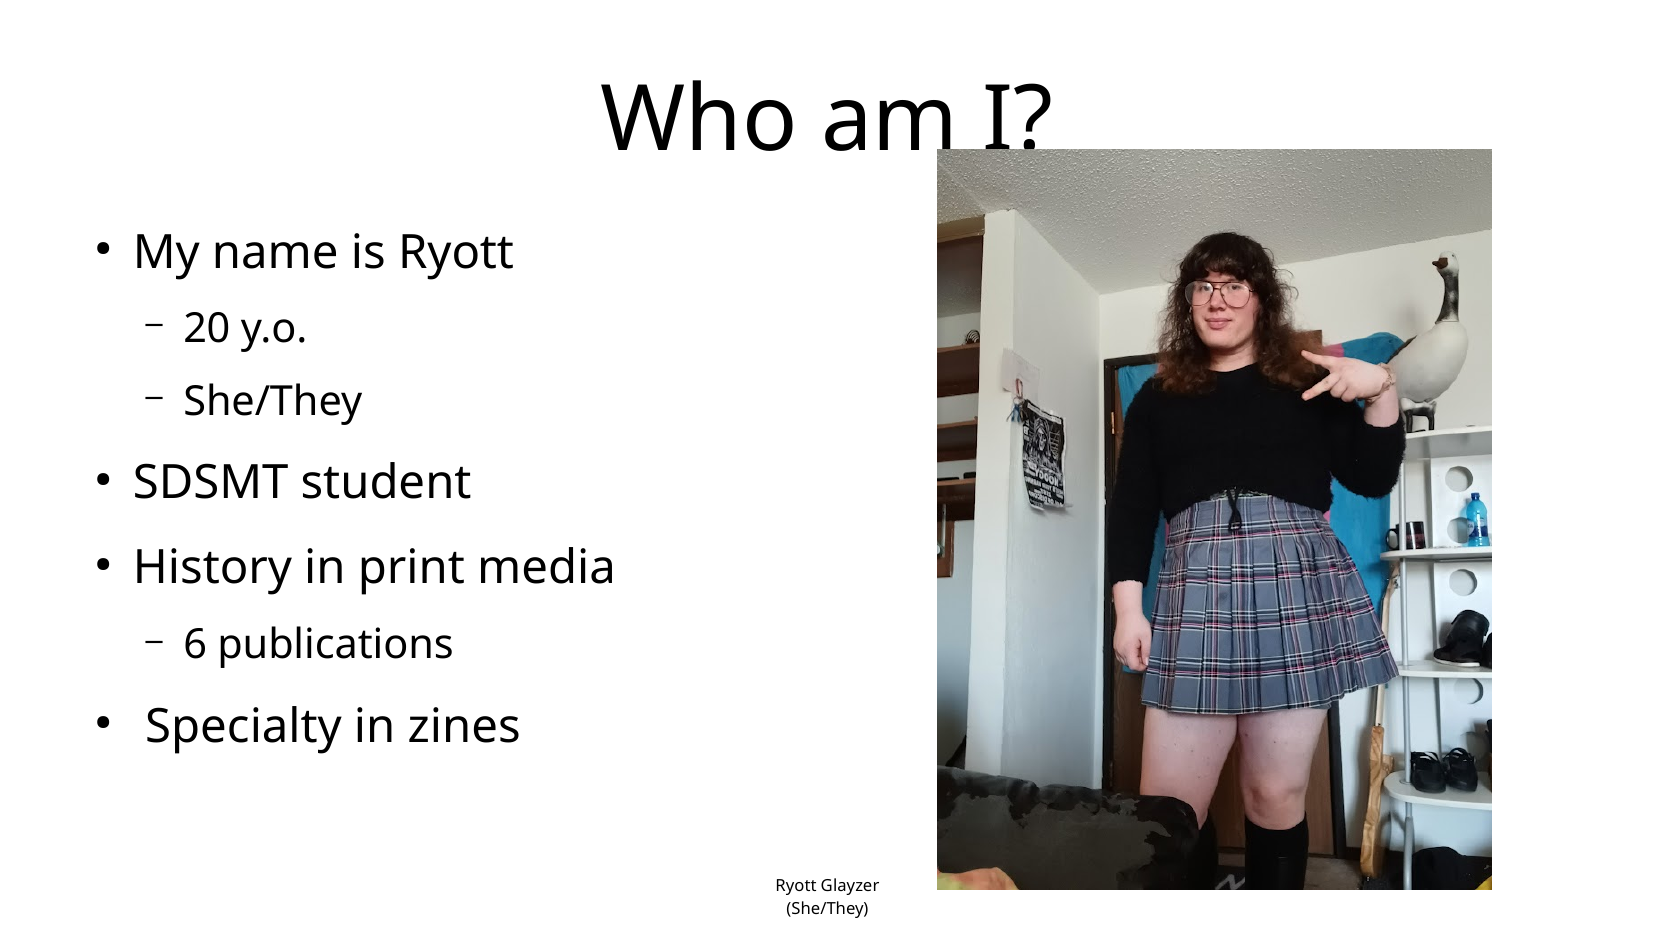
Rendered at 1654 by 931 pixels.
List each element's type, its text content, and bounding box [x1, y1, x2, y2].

picture [937, 149, 1492, 890]
title Who am I? [82, 37, 1571, 193]
list My name is Ryott 20 y.o. She/They SDSMT student History in print media 6 publications Specialty in zines [82, 217, 809, 758]
